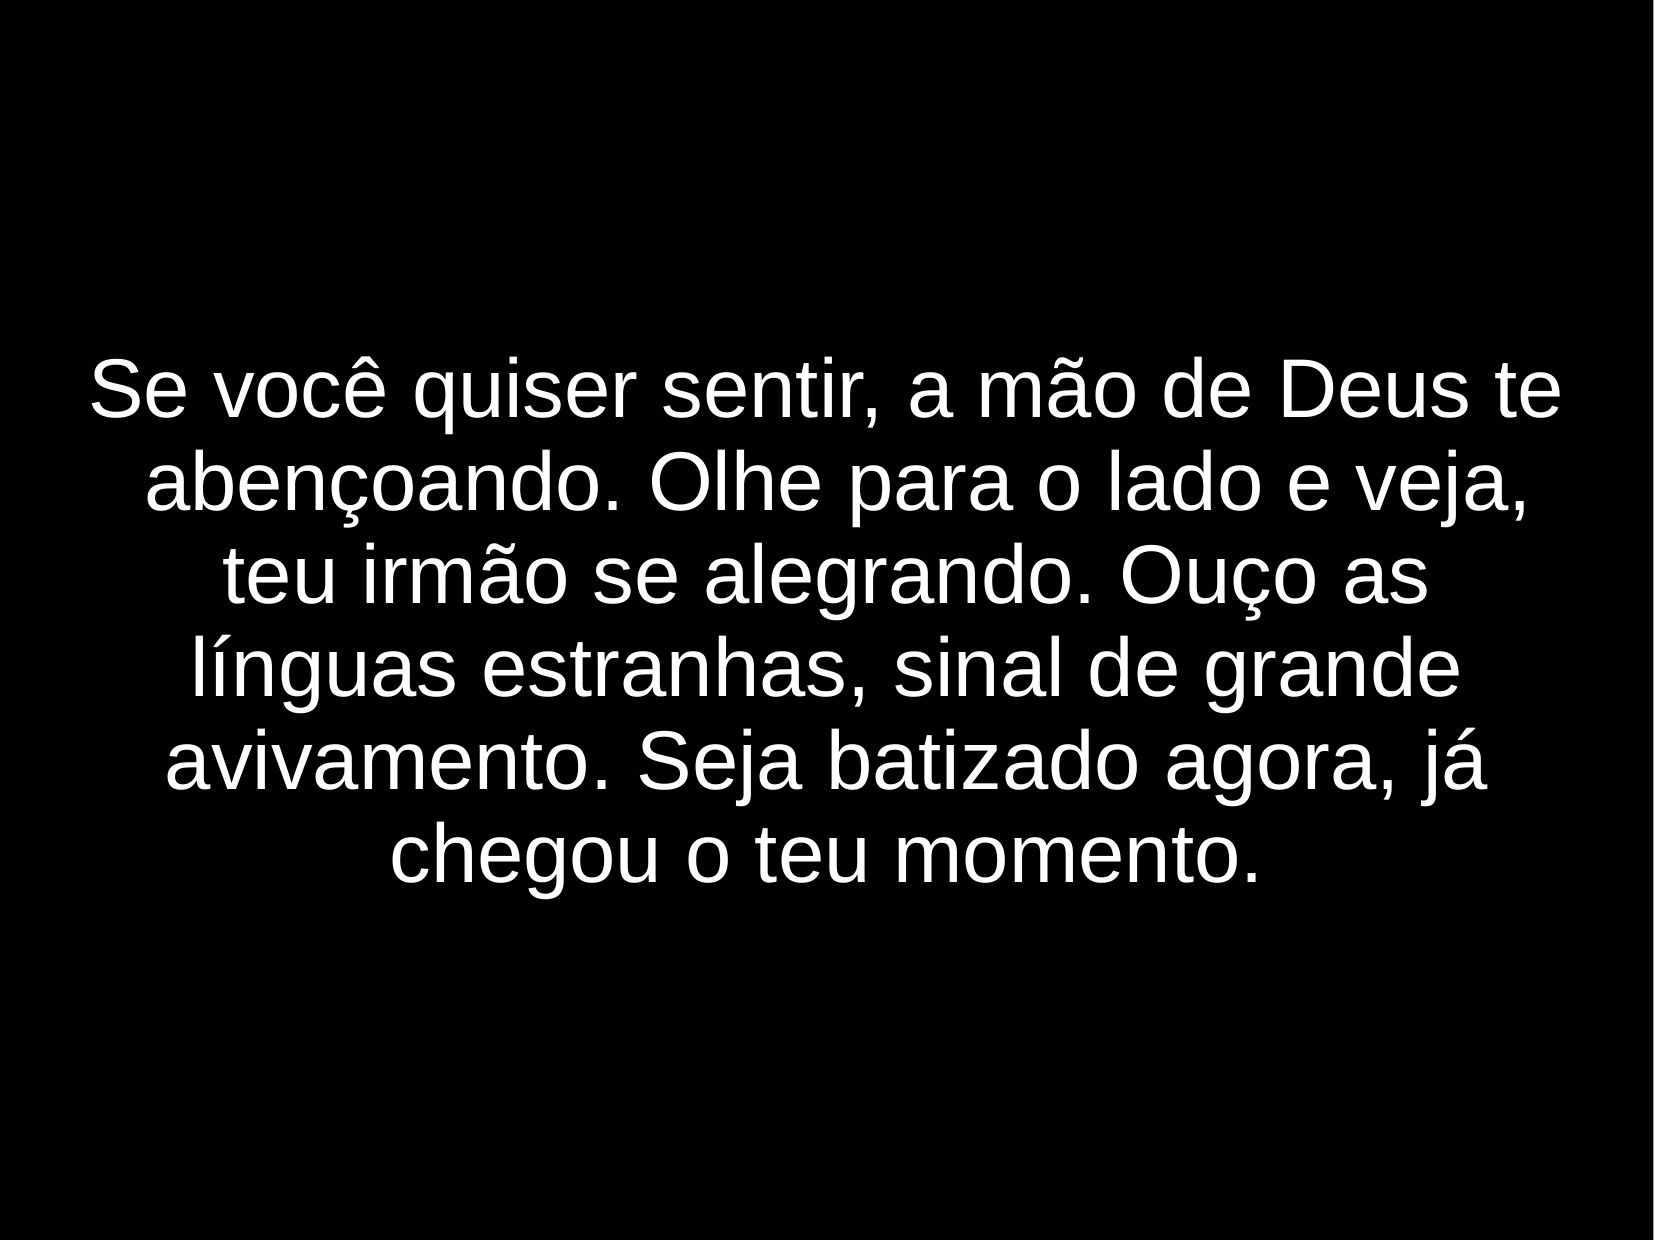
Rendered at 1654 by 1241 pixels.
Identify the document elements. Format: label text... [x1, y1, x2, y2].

subtitle Se você quiser sentir, a mão de Deus te abençoando. Olhe para o lado e veja, teu irmão se alegrando. Ouço as línguas estranhas, sinal de grande avivamento. Seja batizado agora, já chegou o teu momento. [82, 49, 1571, 1193]
